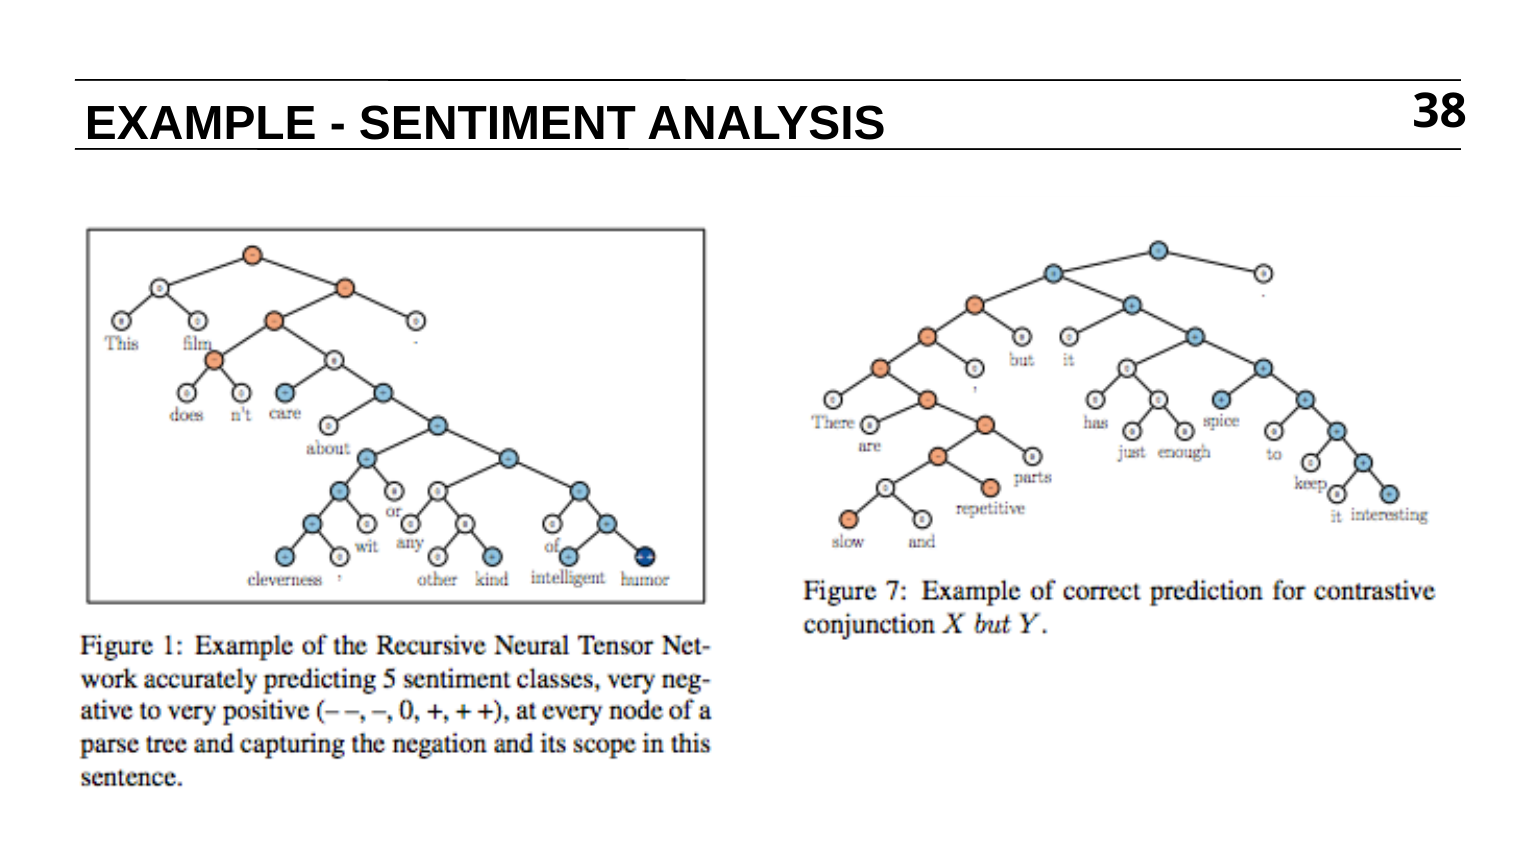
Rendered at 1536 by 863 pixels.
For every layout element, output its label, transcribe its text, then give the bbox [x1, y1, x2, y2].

slide_number <number> [1410, 84, 1469, 141]
picture [72, 217, 743, 828]
picture [791, 195, 1461, 667]
title EXAMPLE - SENTIMENT ANALYSIS [76, 82, 1369, 250]
